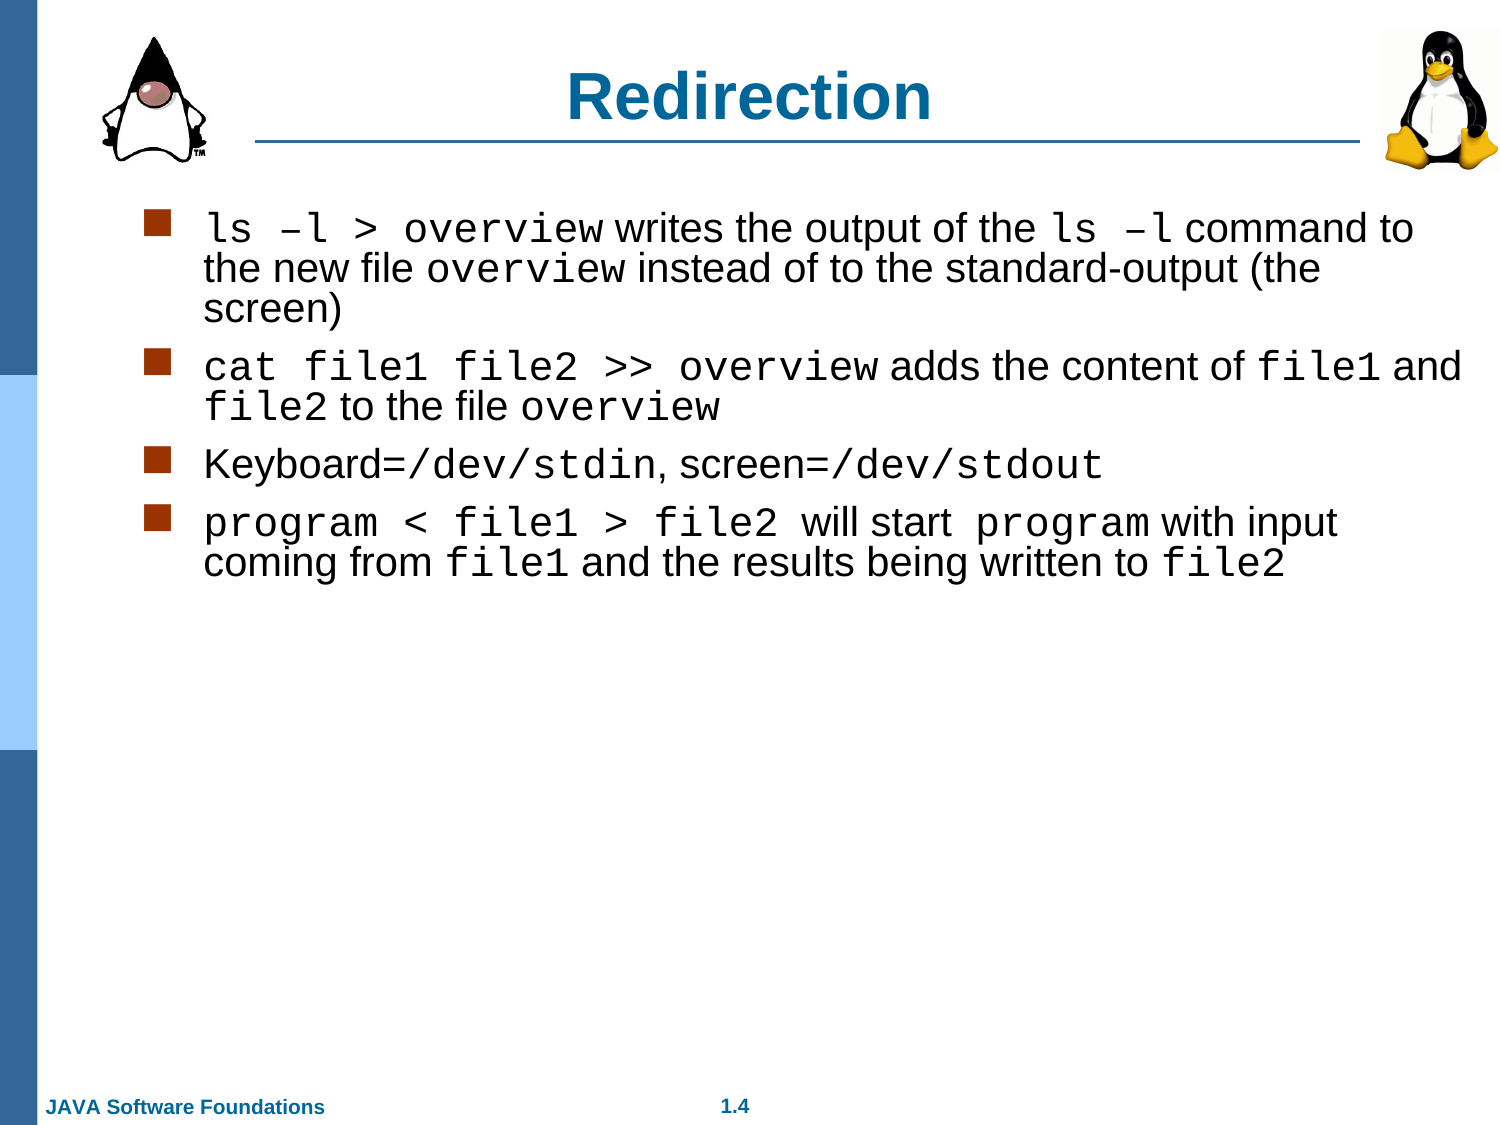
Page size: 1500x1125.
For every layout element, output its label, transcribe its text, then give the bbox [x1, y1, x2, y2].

list ls –l > overview writes the output of the ls –l command to the new file overview instead of to the standard-output (the screen) cat file1 file2 >> overview adds the content of file1 and file2 to the file overview Keyboard=/dev/stdin, screen=/dev/stdout program < file1 > file2 will start program with input coming from file1 and the results being written to file2 [132, 202, 1483, 1041]
picture [54, 0, 255, 200]
title Redirection [75, 44, 1426, 141]
picture [1383, 28, 1500, 173]
